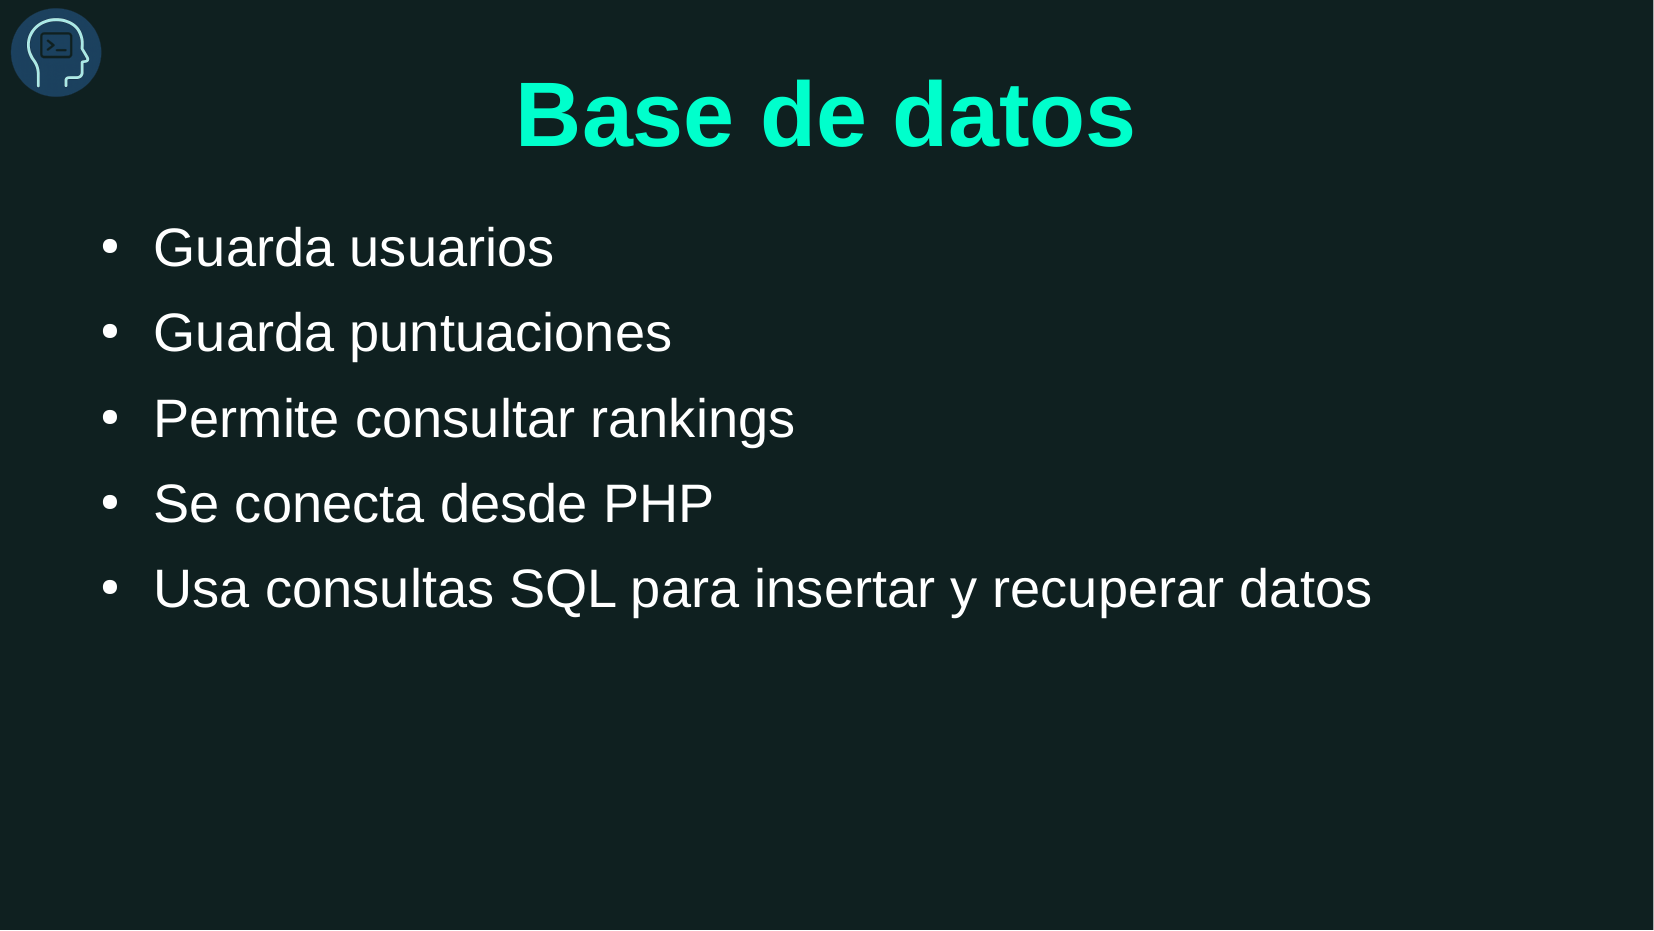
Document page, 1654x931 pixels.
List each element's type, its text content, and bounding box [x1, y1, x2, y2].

title Base de datos [82, 37, 1571, 193]
picture [0, 0, 130, 130]
list Guarda usuarios Guarda puntuaciones Permite consultar rankings Se conecta desde PHP Usa consultas SQL para insertar y recuperar datos [82, 217, 1571, 758]
